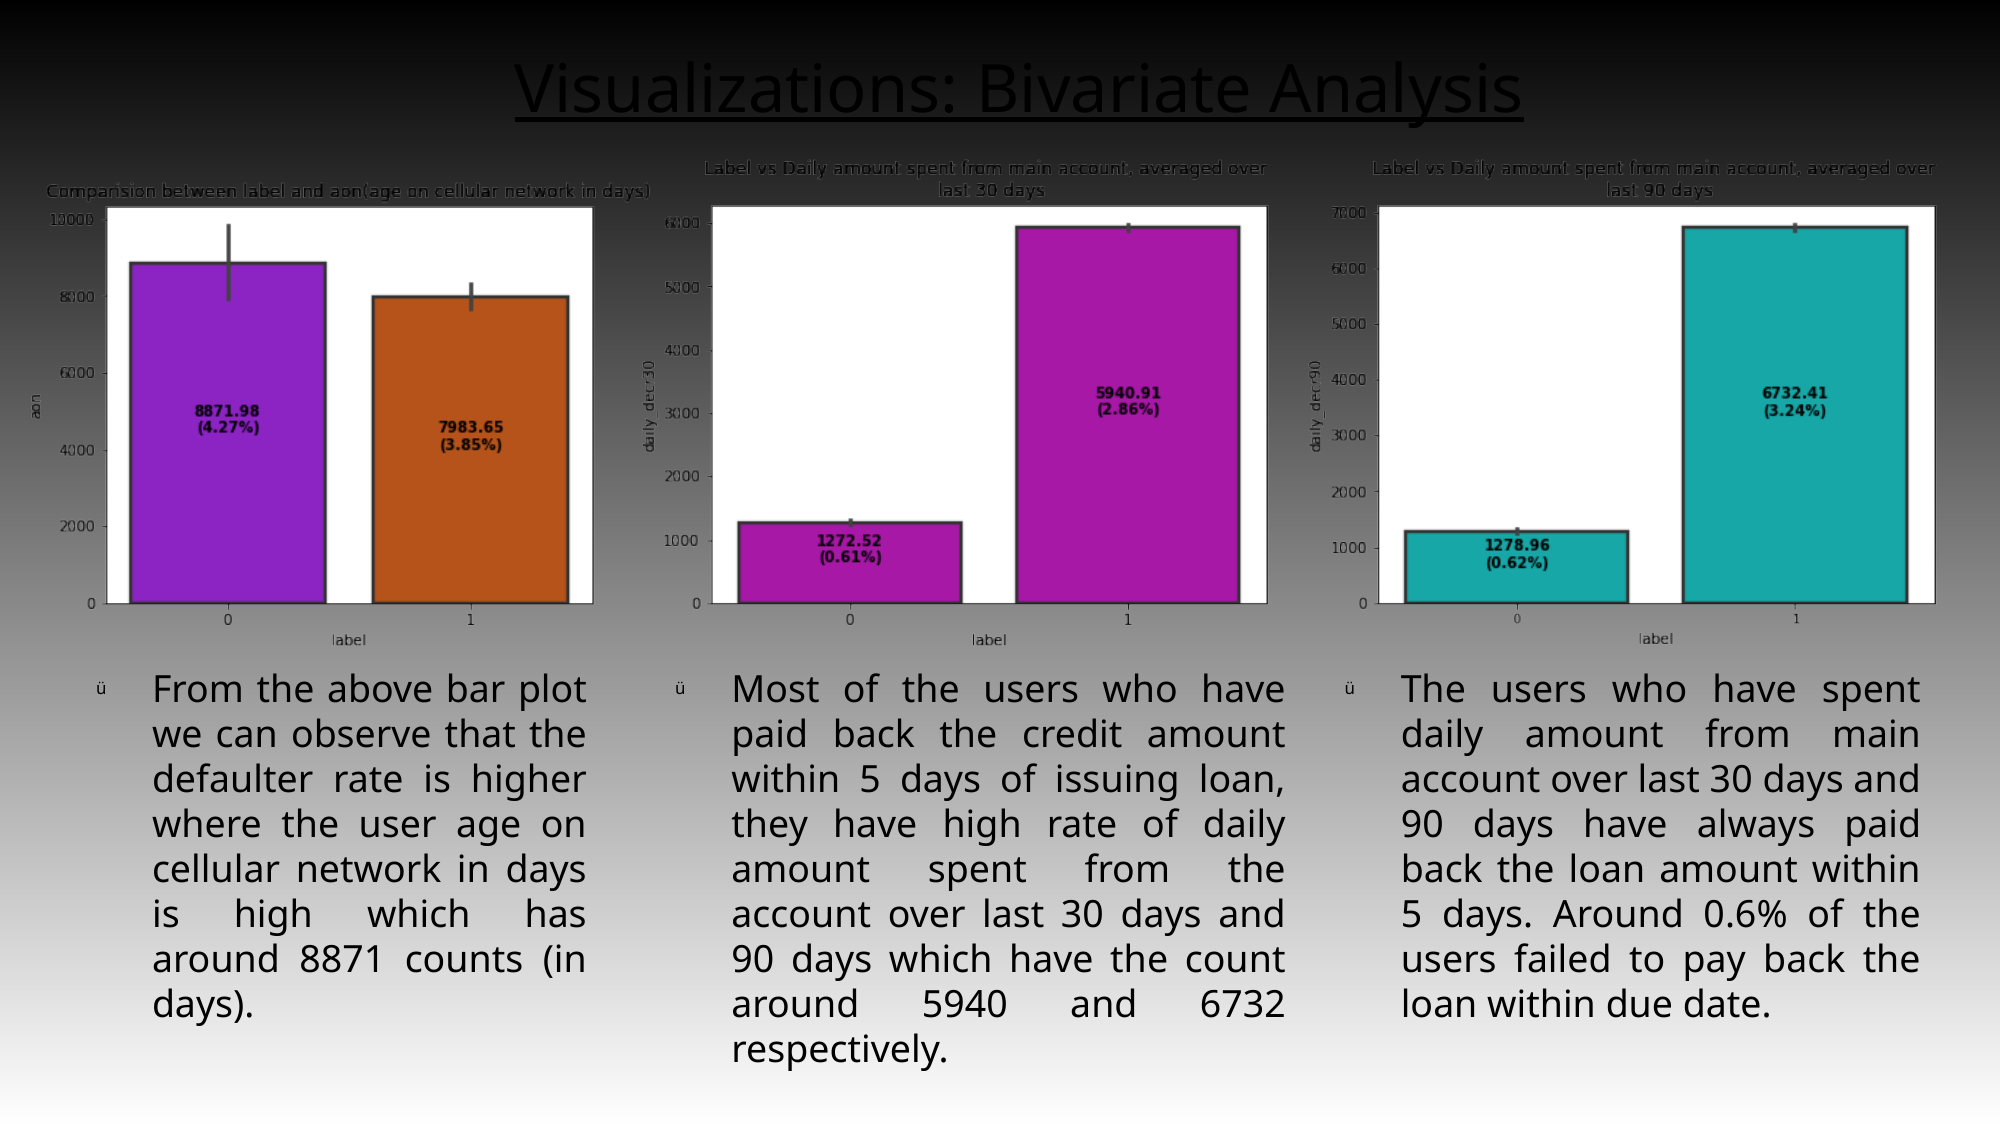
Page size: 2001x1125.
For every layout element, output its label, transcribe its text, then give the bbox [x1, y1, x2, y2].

text_box Visualizations: Bivariate Analysis [102, 38, 1937, 133]
text_box The users who have spent daily amount from main account over last 30 days and 90 days have always paid back the loan amount within 5 days. Around 0.6% of the users failed to pay back the loan within due date. [1329, 658, 1937, 1033]
picture [19, 150, 1951, 659]
text_box From the above bar plot we can observe that the defaulter rate is higher where the user age on cellular network in days is high which has around 8871 counts (in days). [81, 658, 603, 1033]
text_box Most of the users who have paid back the credit amount within 5 days of issuing loan, they have high rate of daily amount spent from the account over last 30 days and 90 days which have the count around 5940 and 6732 respectively. [660, 658, 1301, 1078]
